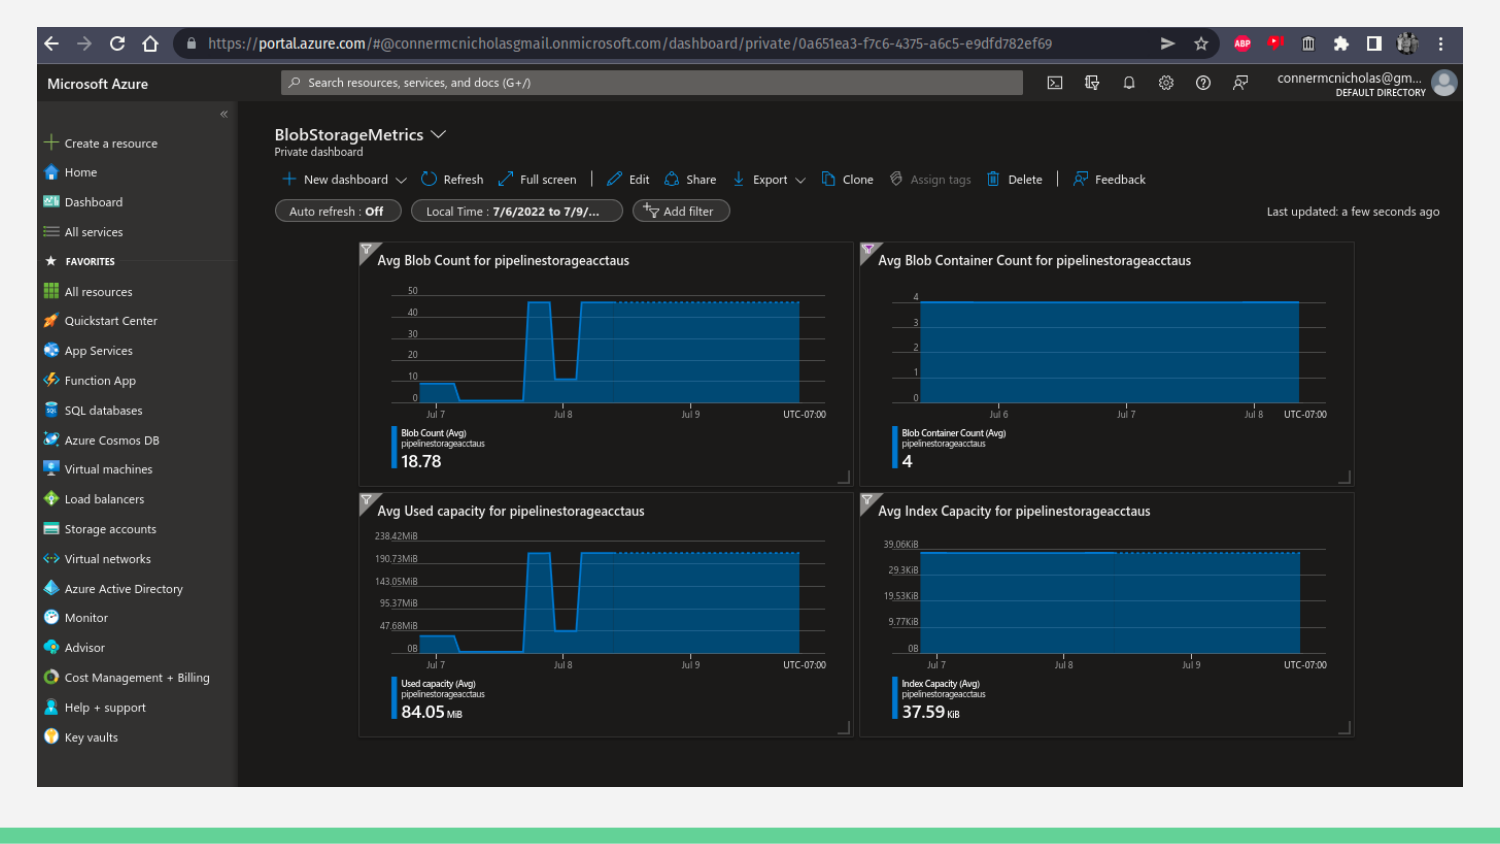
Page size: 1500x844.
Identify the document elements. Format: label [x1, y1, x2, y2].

picture [37, 27, 1463, 787]
